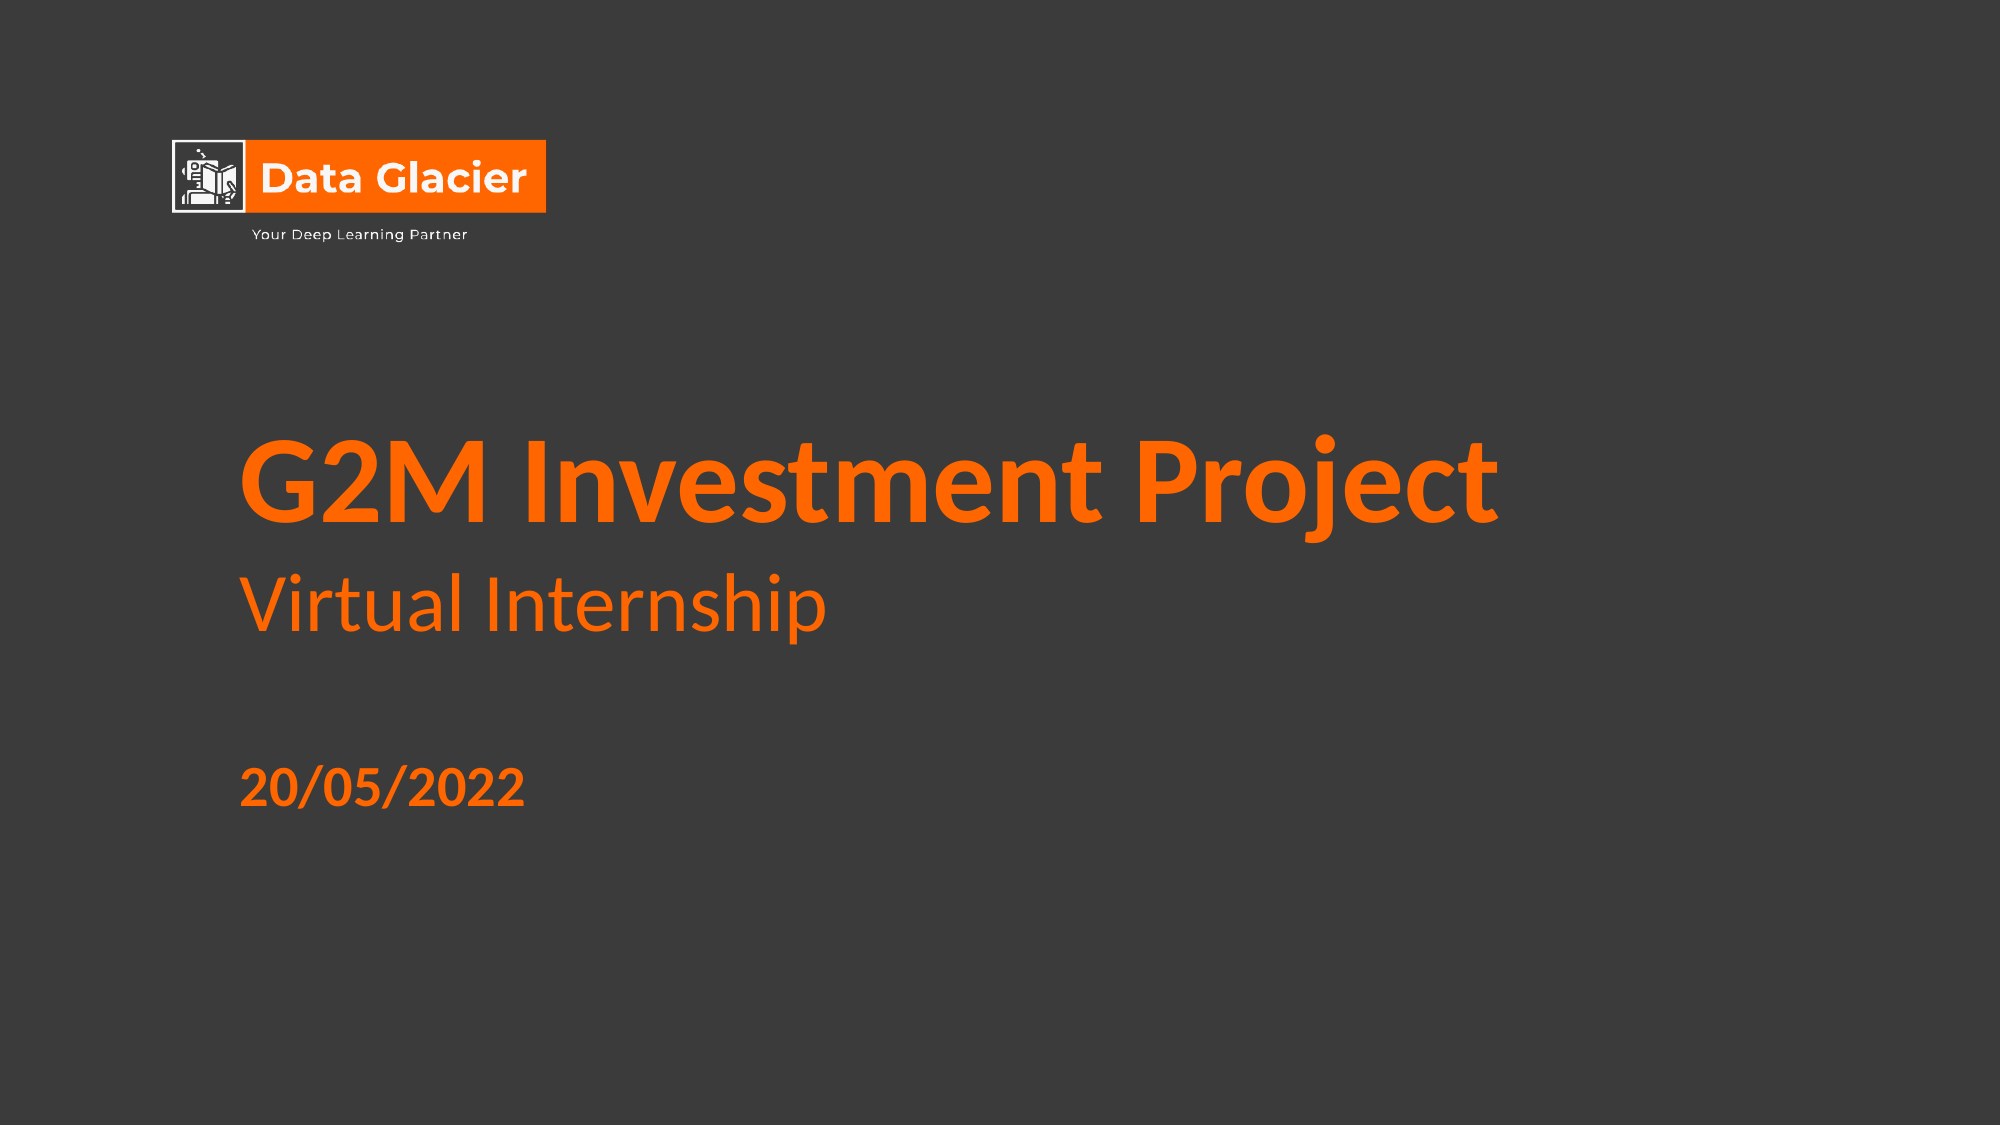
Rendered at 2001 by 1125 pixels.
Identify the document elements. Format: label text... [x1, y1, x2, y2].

text_box G2M Investment Project Virtual Internship 20/05/2022 [225, 390, 1517, 826]
picture [168, 0, 550, 382]
